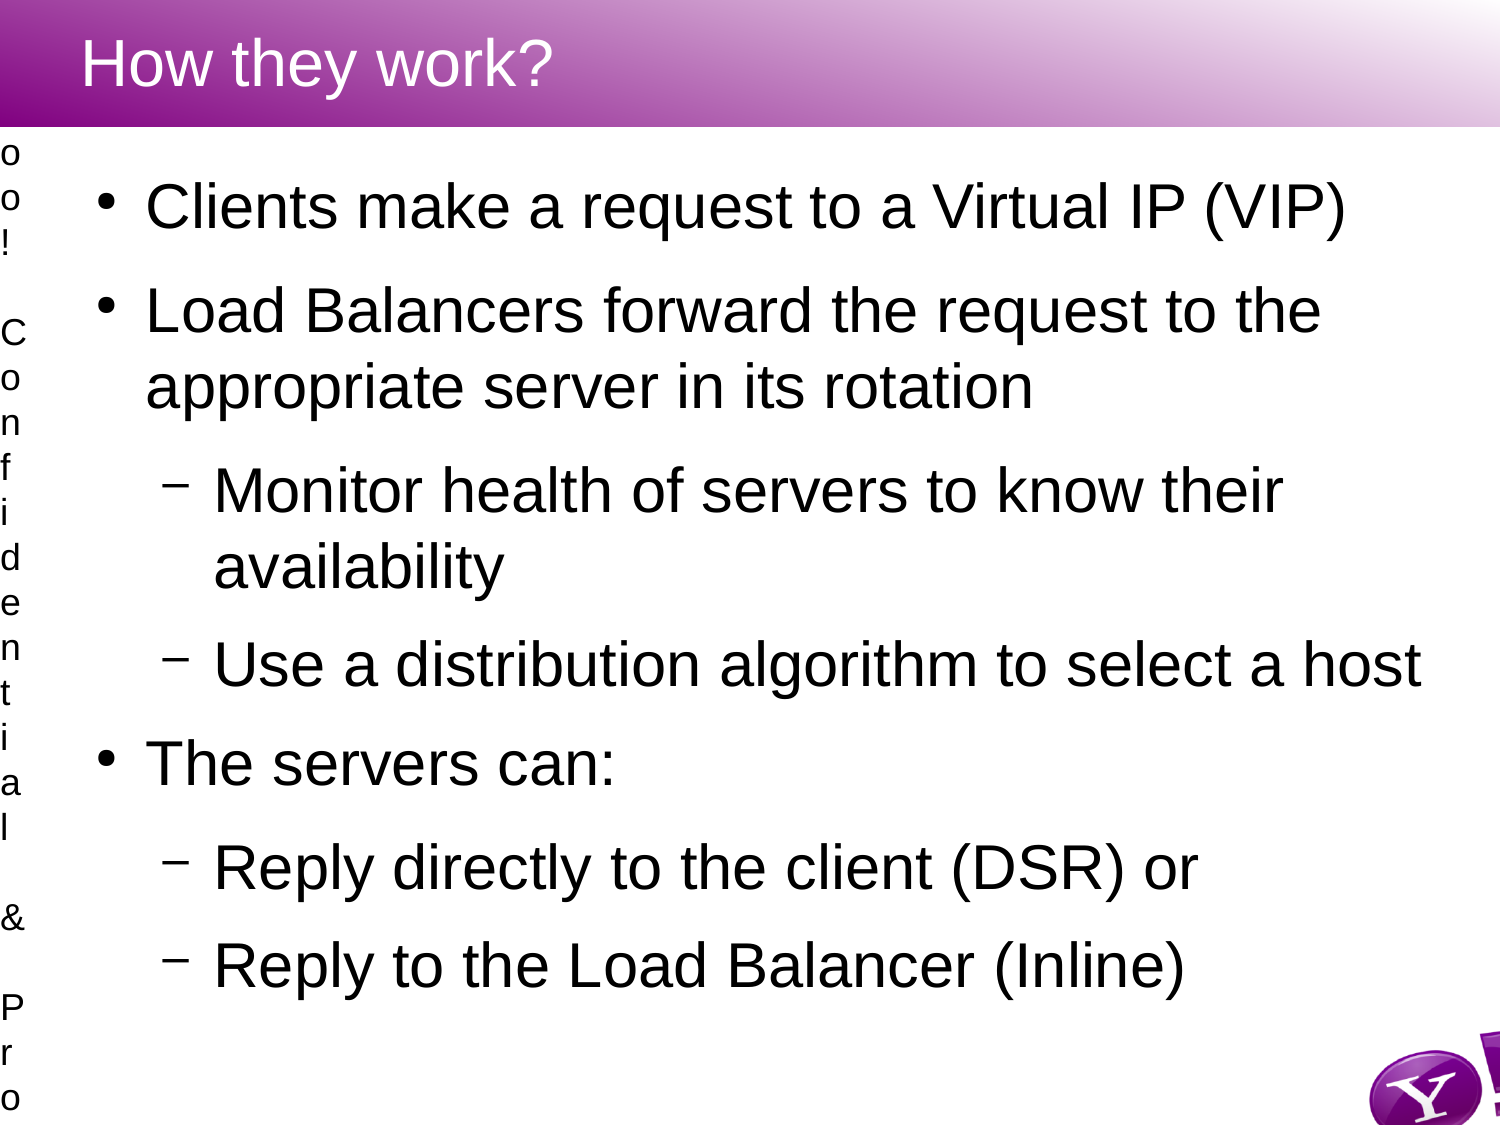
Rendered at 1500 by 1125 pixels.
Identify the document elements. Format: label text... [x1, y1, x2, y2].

picture [1366, 1027, 1500, 1125]
list Clients make a request to a Virtual IP (VIP) Load Balancers forward the request to the appropriate server in its rotation Monitor health of servers to know their availability Use a distribution algorithm to select a host The servers can: Reply directly to the client (DSR) or Reply to the Load Balancer (Inline) [78, 164, 1438, 1015]
title How they work? [0, 0, 1500, 127]
